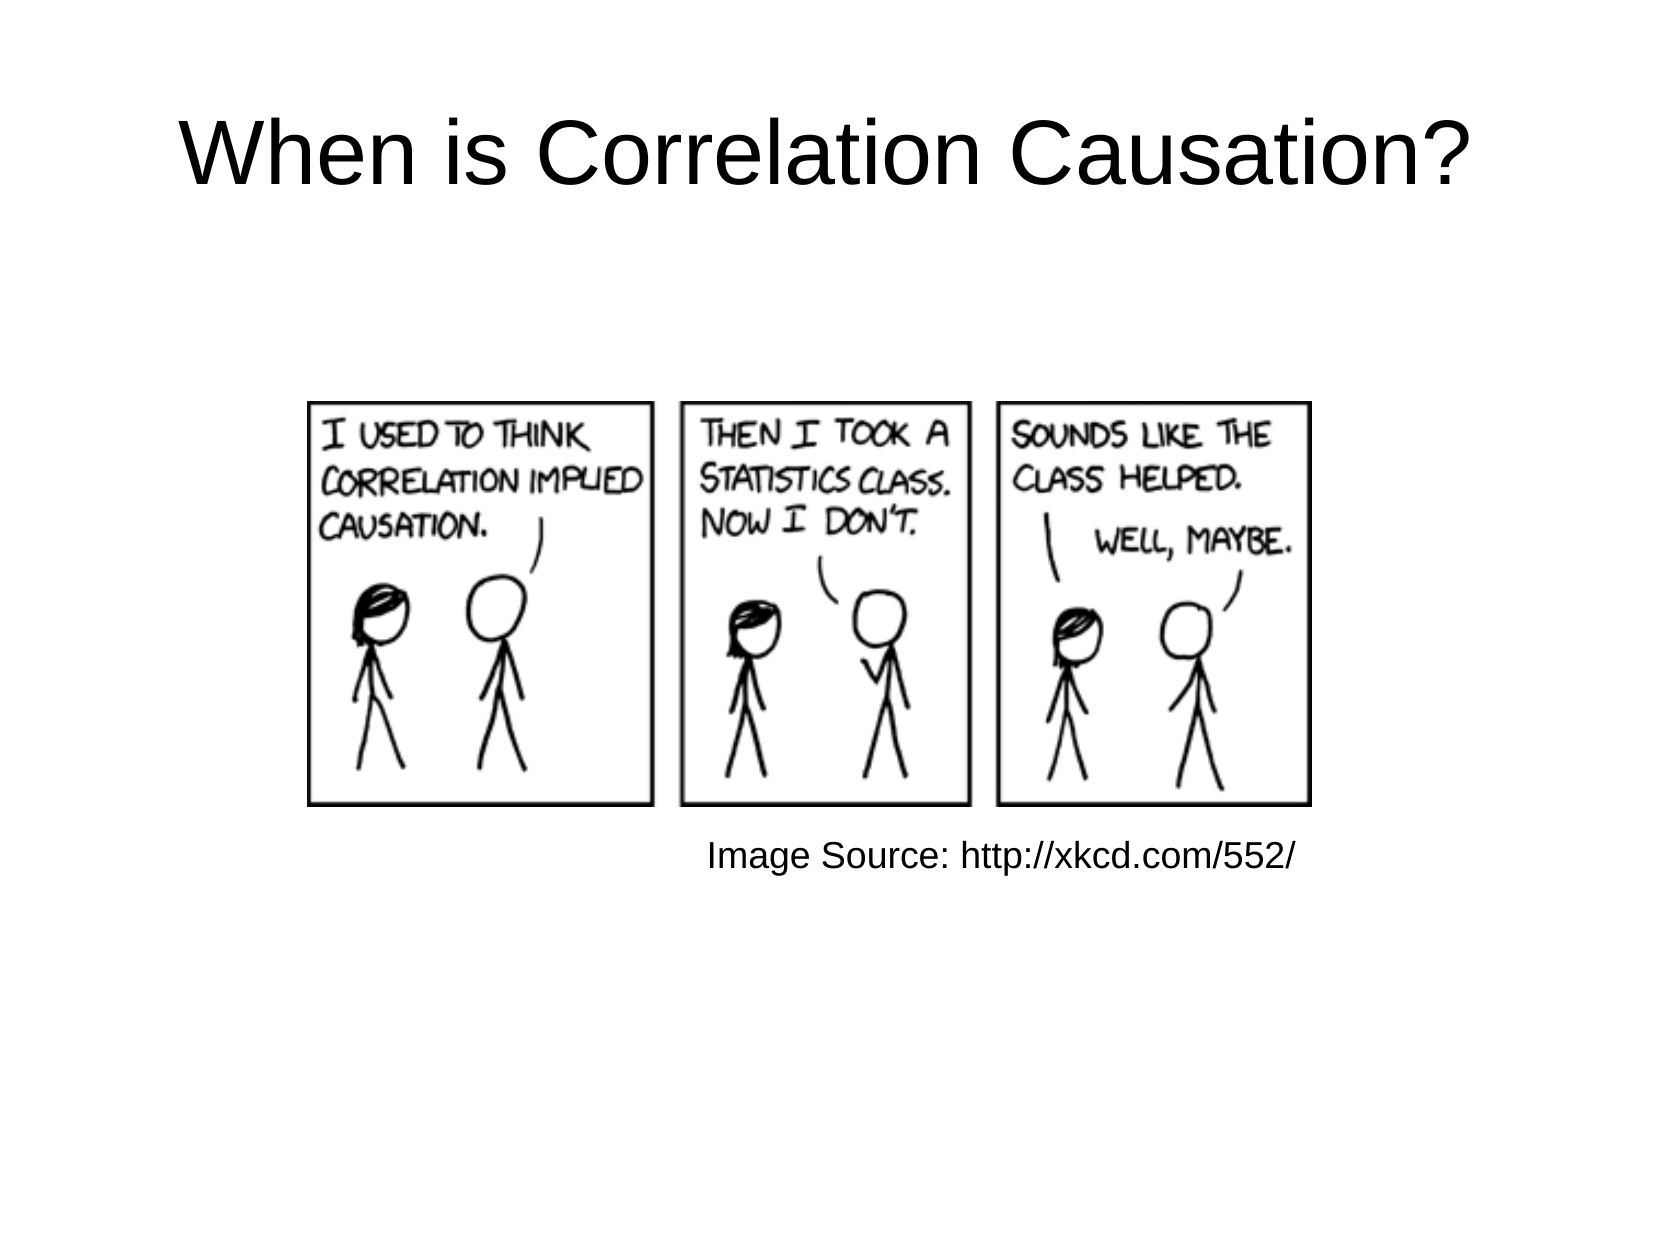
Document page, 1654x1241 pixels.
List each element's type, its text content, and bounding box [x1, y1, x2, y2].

picture [307, 401, 1312, 807]
title When is Correlation Causation? [82, 49, 1571, 257]
text_box Image Source: http://xkcd.com/552/ [691, 826, 1312, 884]
